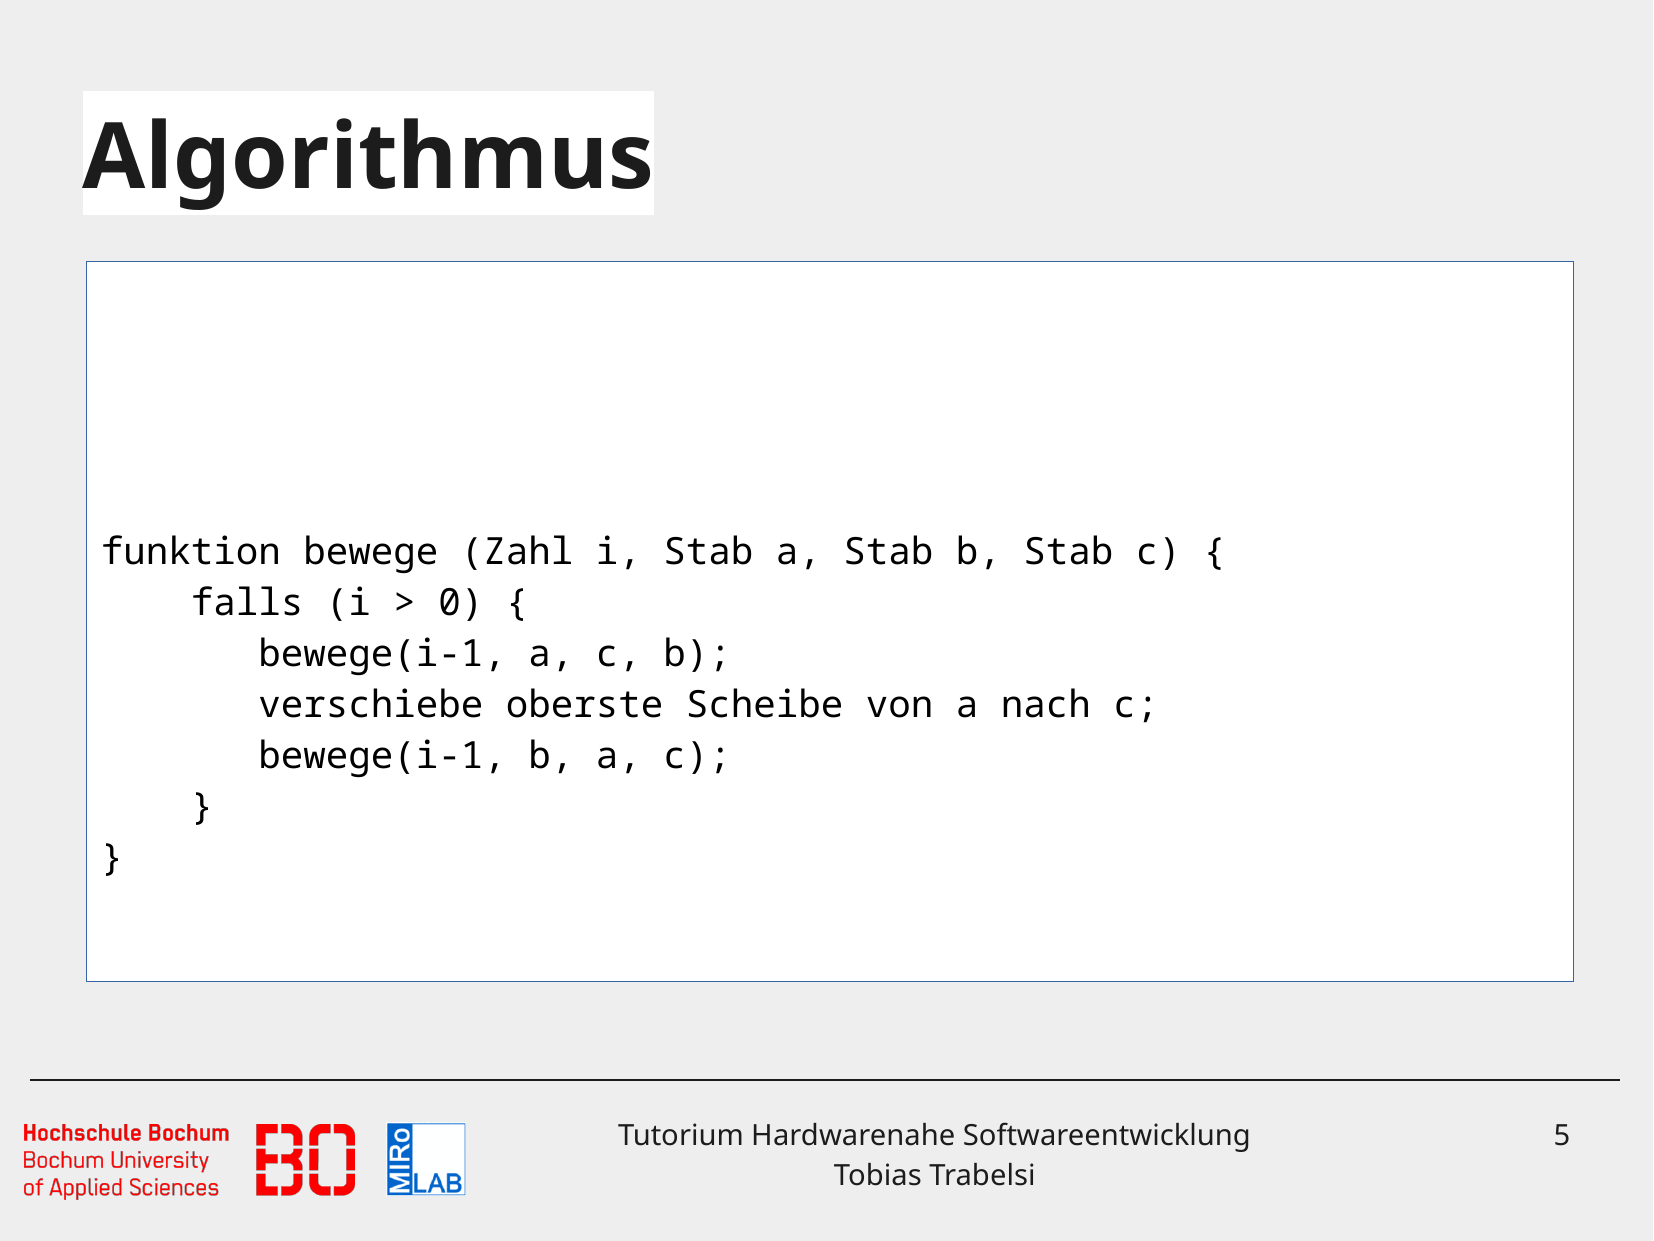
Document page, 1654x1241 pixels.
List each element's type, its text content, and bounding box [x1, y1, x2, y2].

text_box funktion bewege (Zahl i, Stab a, Stab b, Stab c) { falls (i > 0) { bewege(i-1, a, c, b); verschiebe oberste Scheibe von a nach c; bewege(i-1, b, a, c); } } [86, 261, 1574, 982]
picture [386, 1122, 466, 1196]
title Algorithmus [82, 49, 1561, 257]
picture [24, 1124, 355, 1200]
